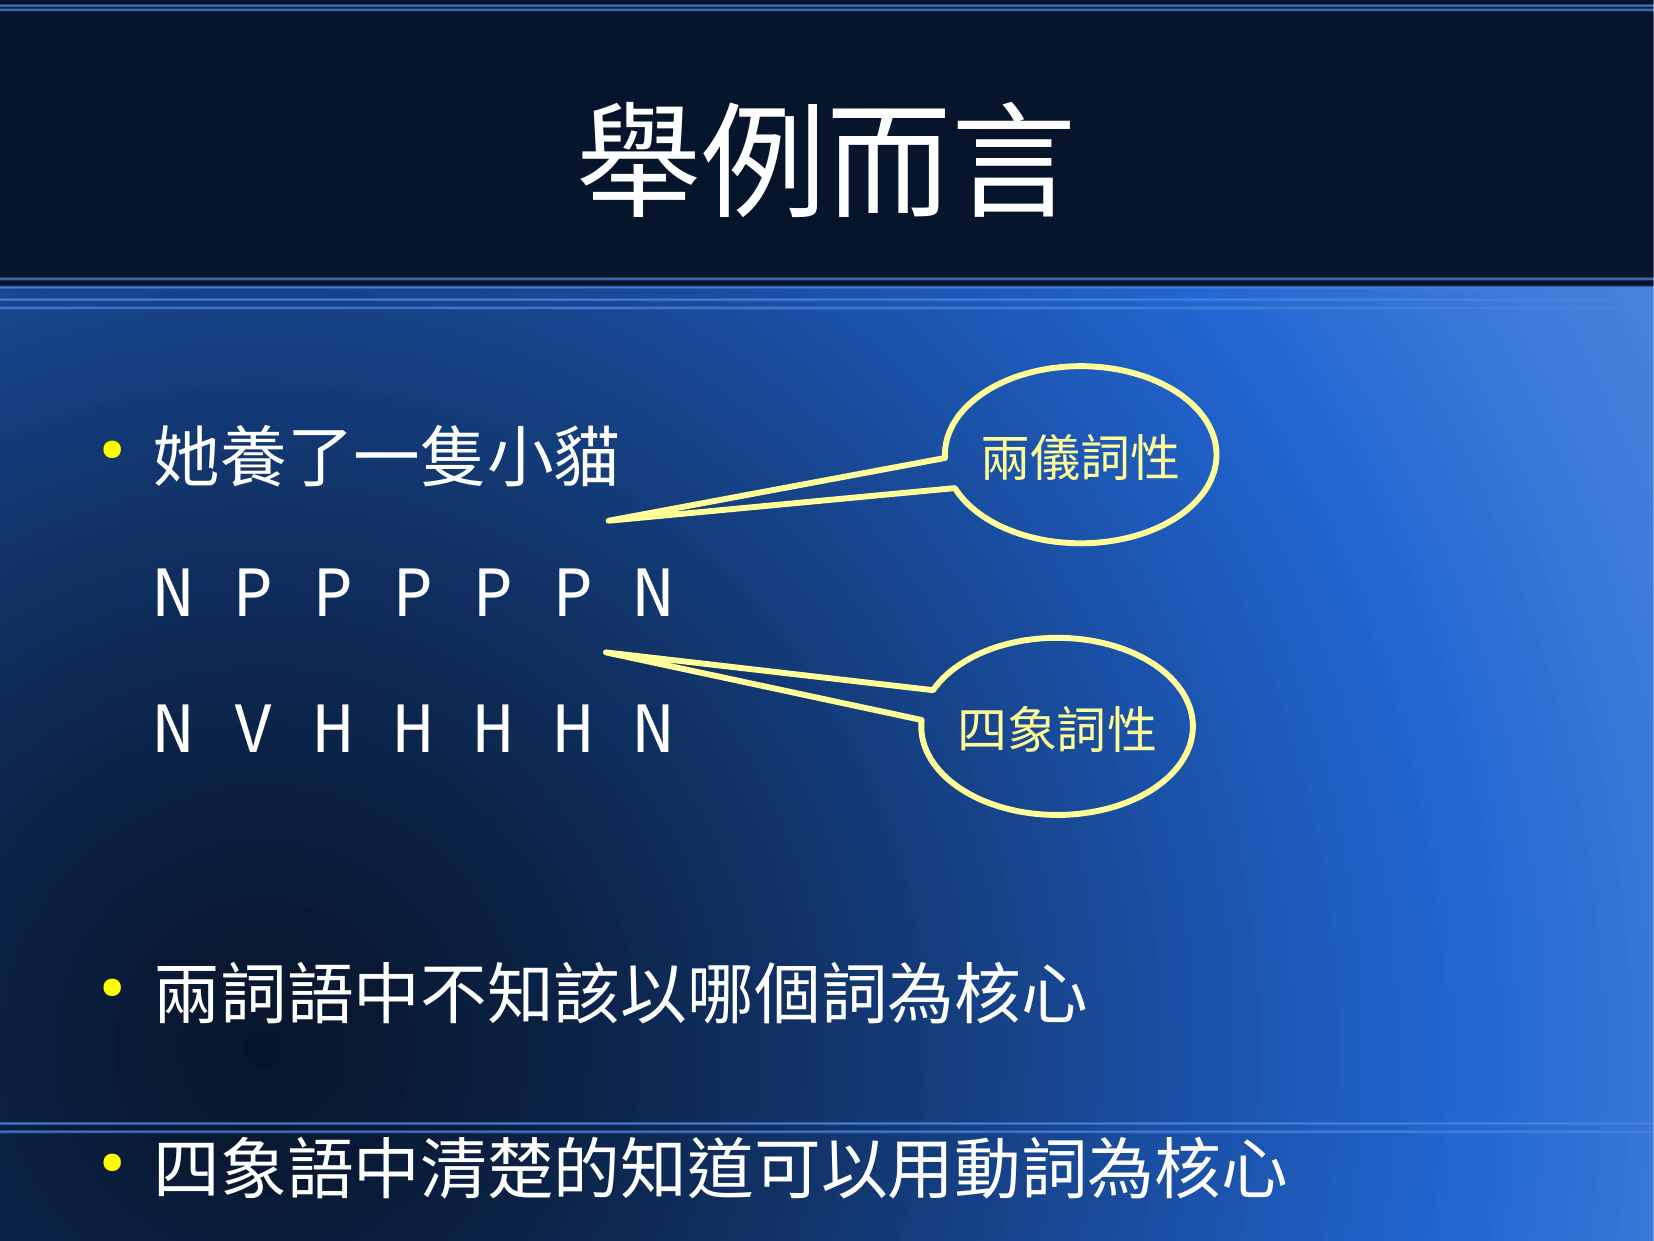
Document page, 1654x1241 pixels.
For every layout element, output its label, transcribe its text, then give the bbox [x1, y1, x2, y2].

text_box 四象詞性 [605, 637, 1193, 815]
title 舉例而言 [82, 49, 1571, 257]
picture [0, 0, 1654, 1241]
list 她養了一隻小貓 N P P P P P N N V H H H H N 兩詞語中不知該以哪個詞為核心 四象語中清楚的知道可以用動詞為核心 [82, 355, 1571, 1055]
text_box 兩儀詞性 [608, 366, 1217, 544]
